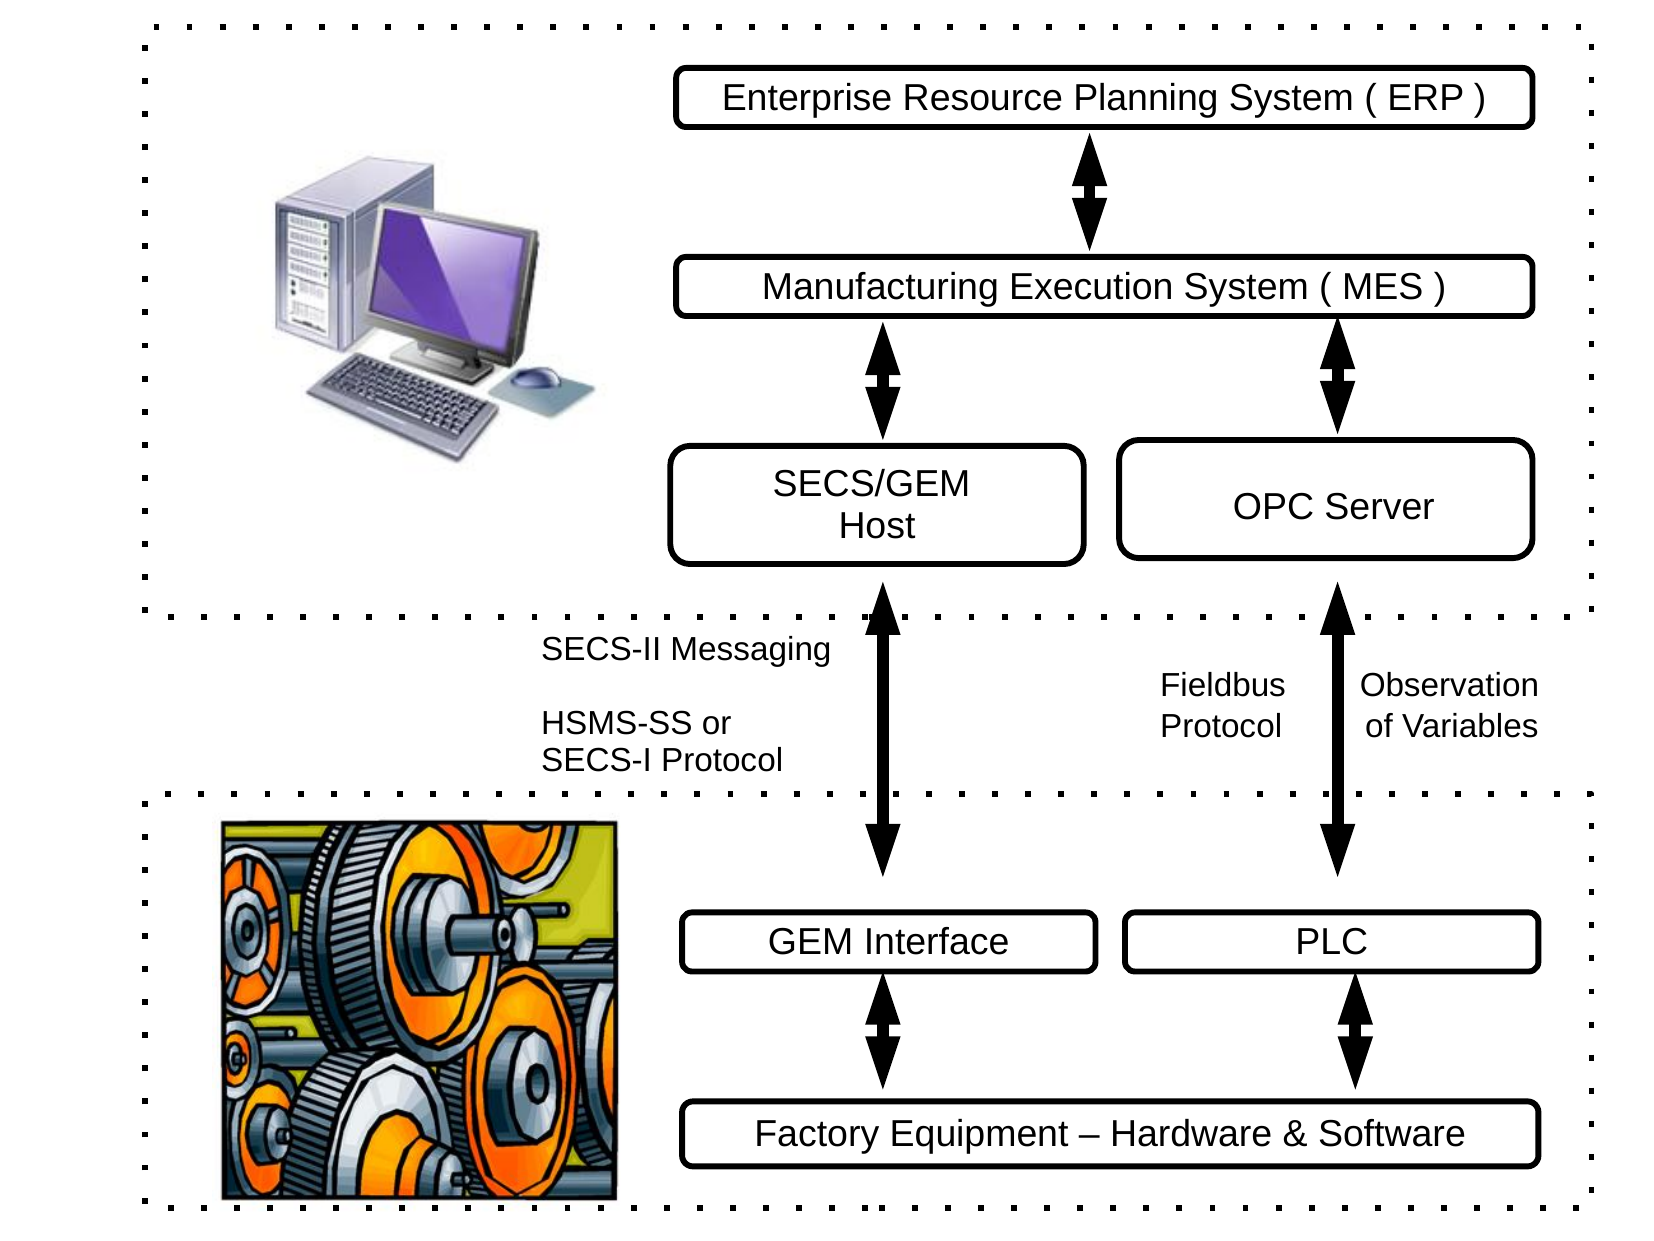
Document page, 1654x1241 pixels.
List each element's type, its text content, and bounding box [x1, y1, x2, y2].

text_box PLC [1125, 912, 1539, 972]
text_box SECS-II Messaging HSMS-SS or SECS-I Protocol [526, 623, 847, 787]
picture [141, 5, 733, 597]
text_box GEM Interface [682, 912, 1096, 972]
text_box Manufacturing Execution System ( MES ) [676, 256, 1533, 317]
picture [212, 803, 626, 1217]
text_box Fieldbus Observation Protocol of Variables [1145, 659, 1610, 754]
text_box SECS/GEM Host [670, 445, 1084, 565]
text_box Factory Equipment – Hardware & Software [682, 1101, 1539, 1167]
text_box OPC Server [1119, 439, 1533, 559]
text_box Enterprise Resource Planning System ( ERP ) [676, 67, 1533, 128]
